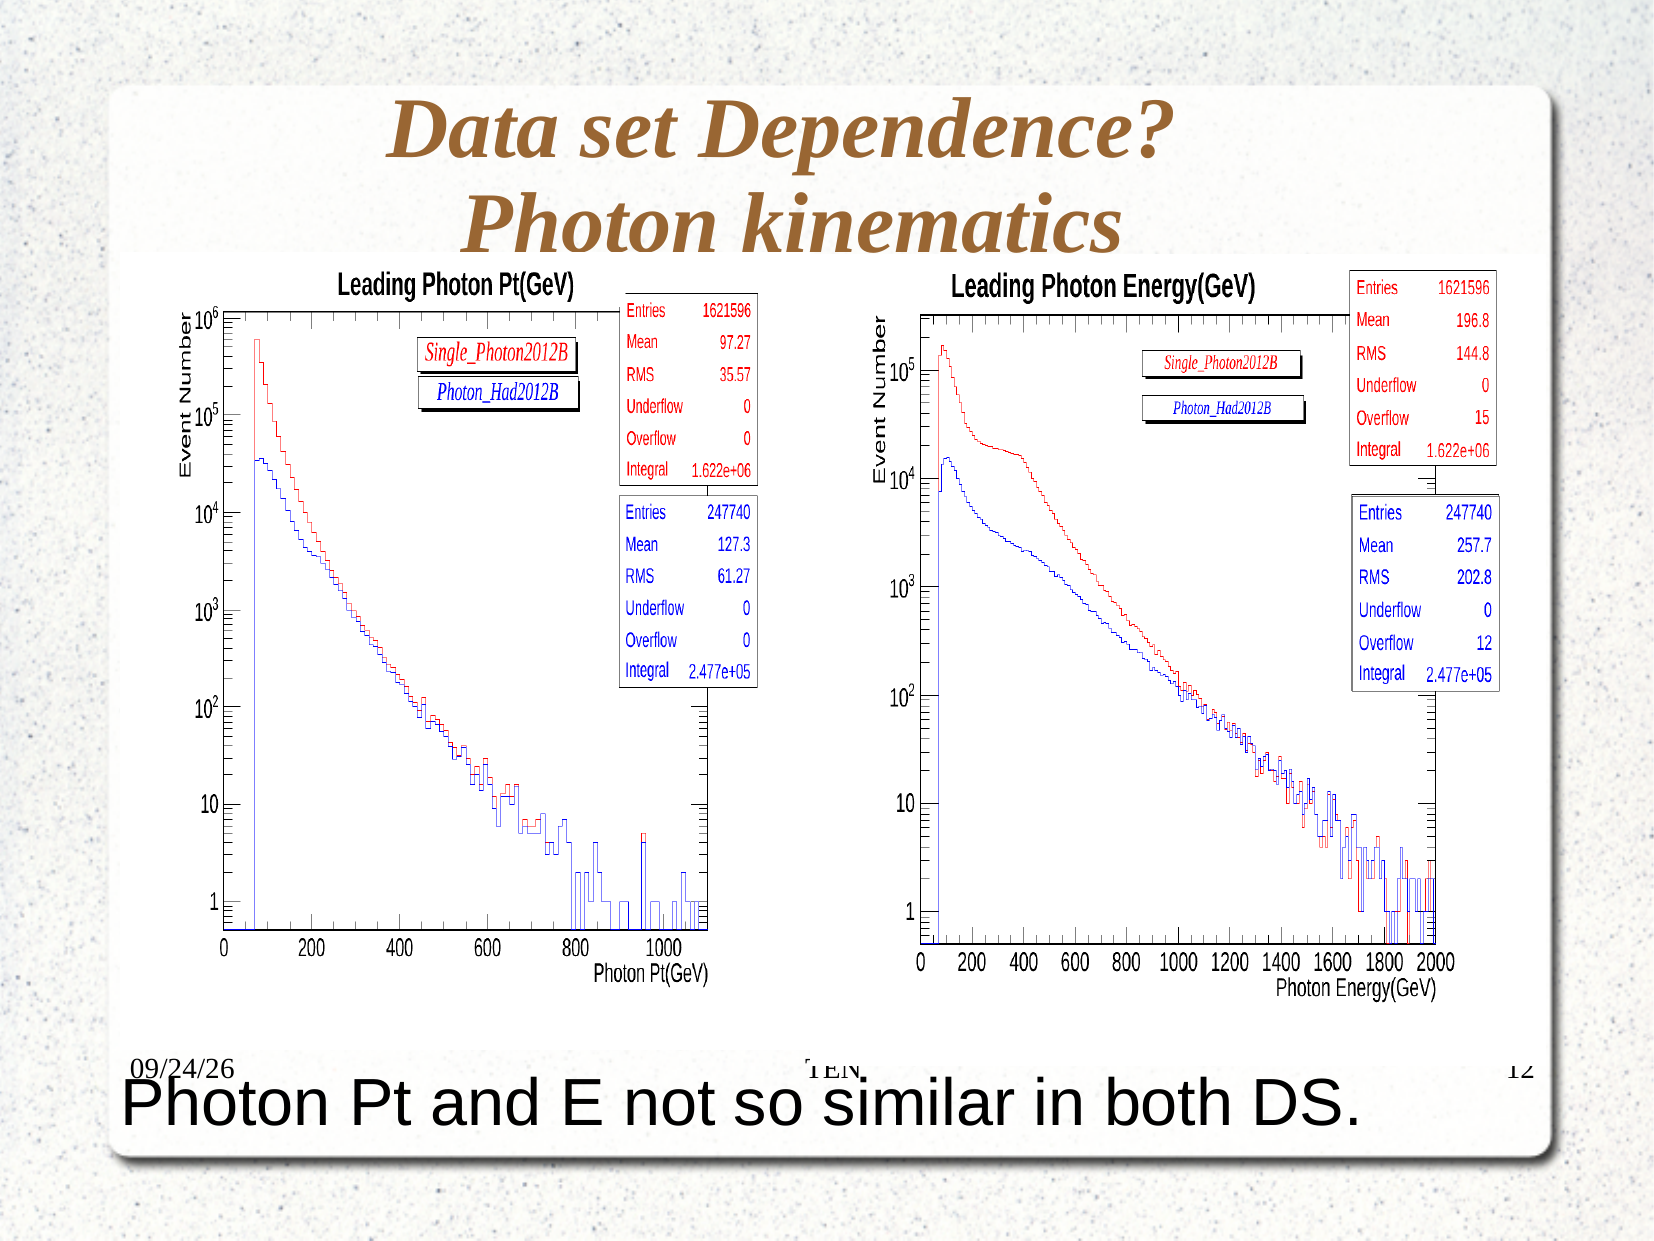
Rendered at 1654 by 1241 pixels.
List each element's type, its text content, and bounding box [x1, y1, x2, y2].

picture [0, 0, 1654, 1241]
subtitle Photon Pt and E not so similar in both DS. [120, 1051, 1366, 1178]
title Data set Dependence? Photon kinematics [272, 80, 1293, 254]
